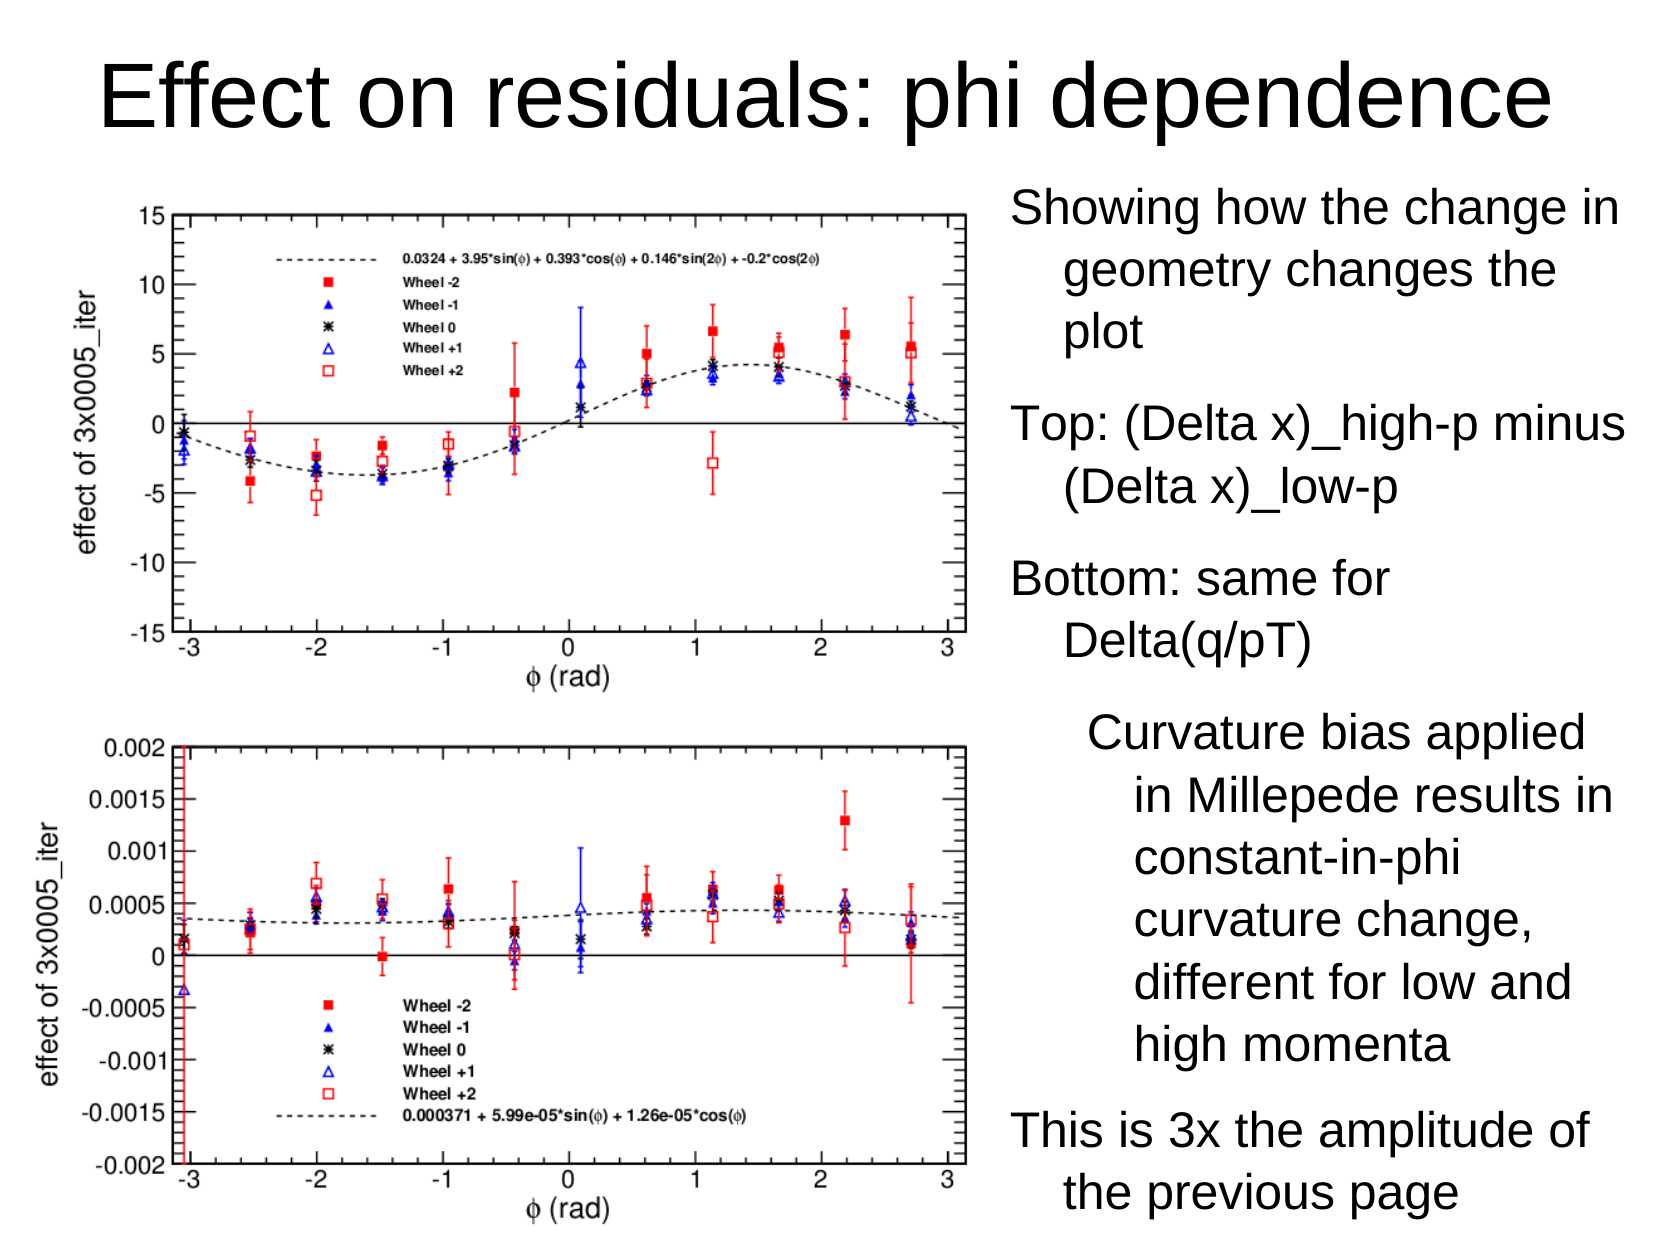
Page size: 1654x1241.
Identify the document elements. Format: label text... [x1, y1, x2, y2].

picture [7, 169, 996, 1233]
text_box Showing how the change in geometry changes the plot Top: (Delta x)_high-p minus (Delta x)_low-p Bottom: same for Delta(q/pT)‏ Curvature bias applied in Millepede results in constant-in-phi curvature change, different for low and high momenta This is 3x the amplitude of the previous page [996, 171, 1631, 1215]
text_box Effect on residuals: phi dependence [82, 0, 1571, 171]
